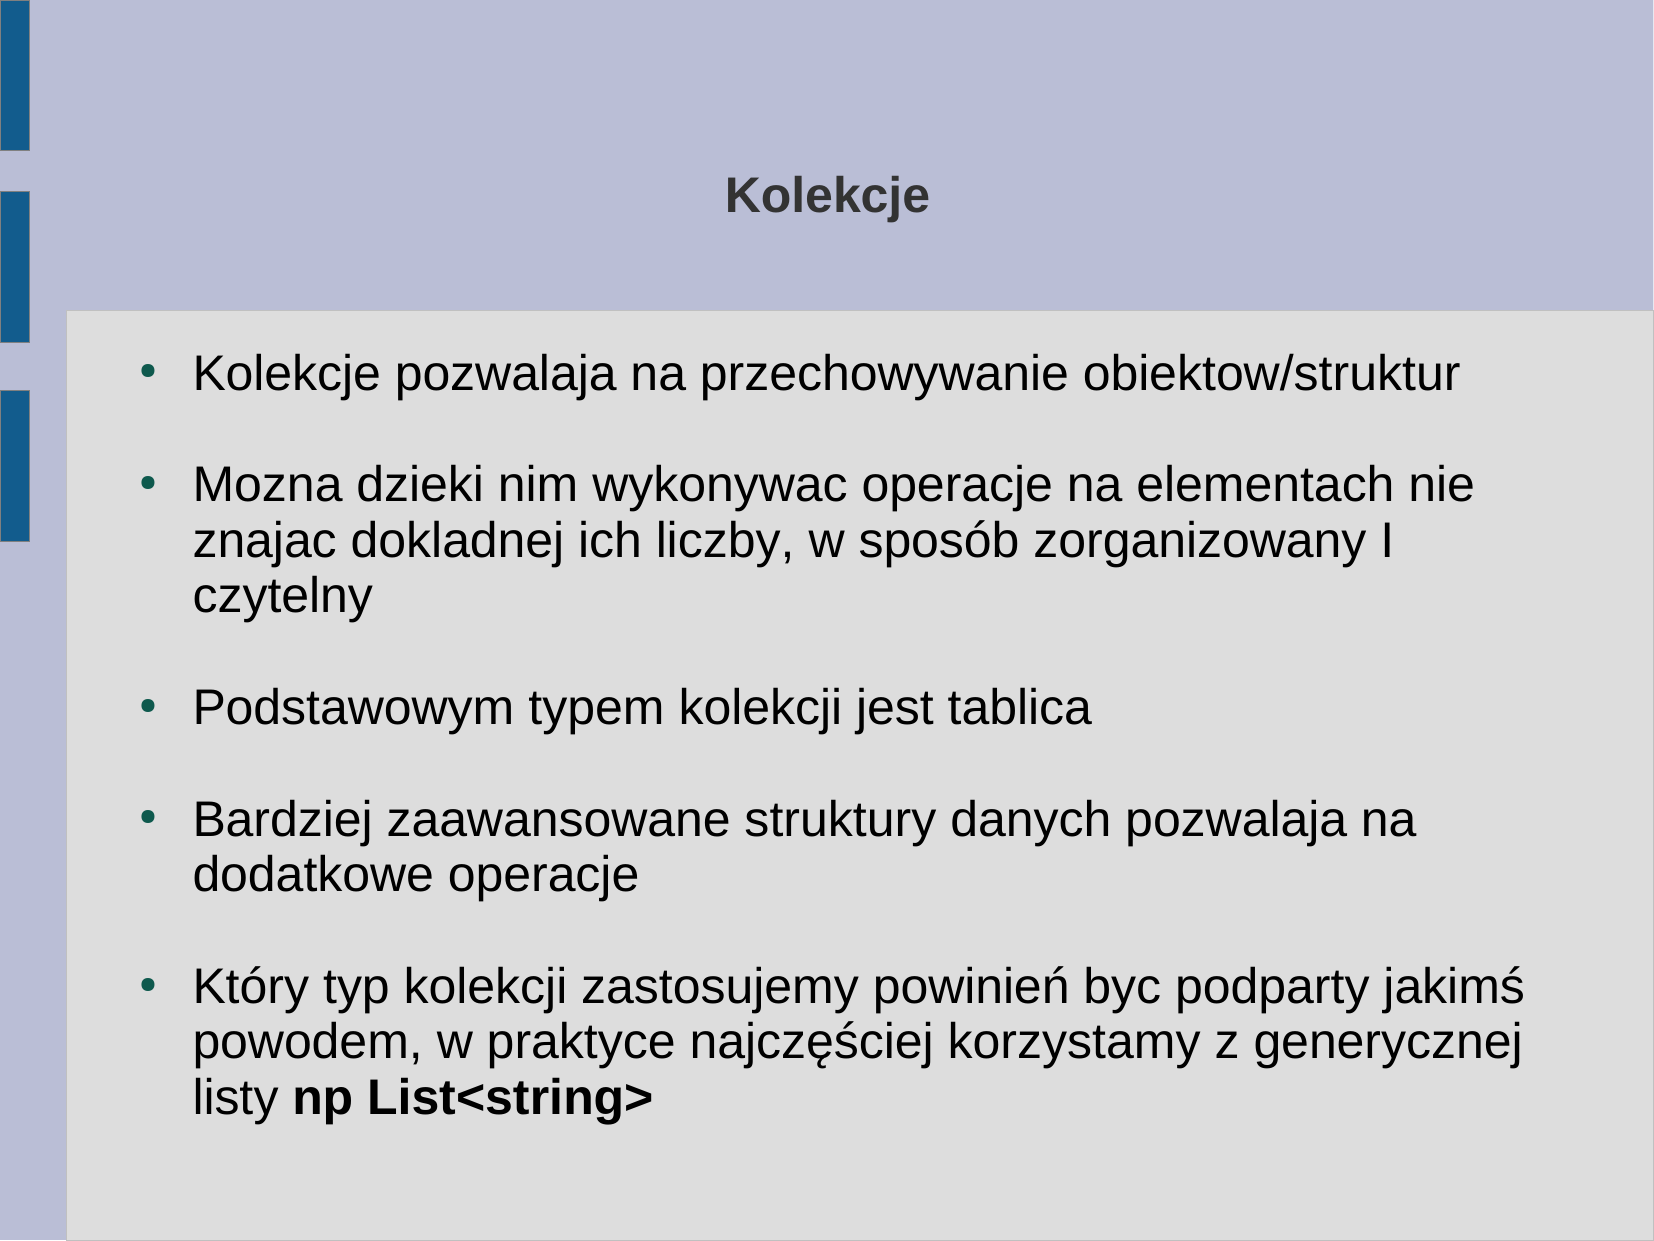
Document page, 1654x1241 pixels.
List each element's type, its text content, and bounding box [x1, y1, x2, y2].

list Kolekcje pozwalaja na przechowywanie obiektow/struktur Mozna dzieki nim wykonywac operacje na elementach nie znajac dokladnej ich liczby, w sposób zorganizowany I czytelny Podstawowym typem kolekcji jest tablica Bardziej zaawansowane struktury danych pozwalaja na dodatkowe operacje Który typ kolekcji zastosujemy powinień byc podparty jakimś powodem, w praktyce najczęściej korzystamy z generycznej listy np List<string> [121, 344, 1534, 1127]
title Kolekcje [121, 91, 1534, 299]
